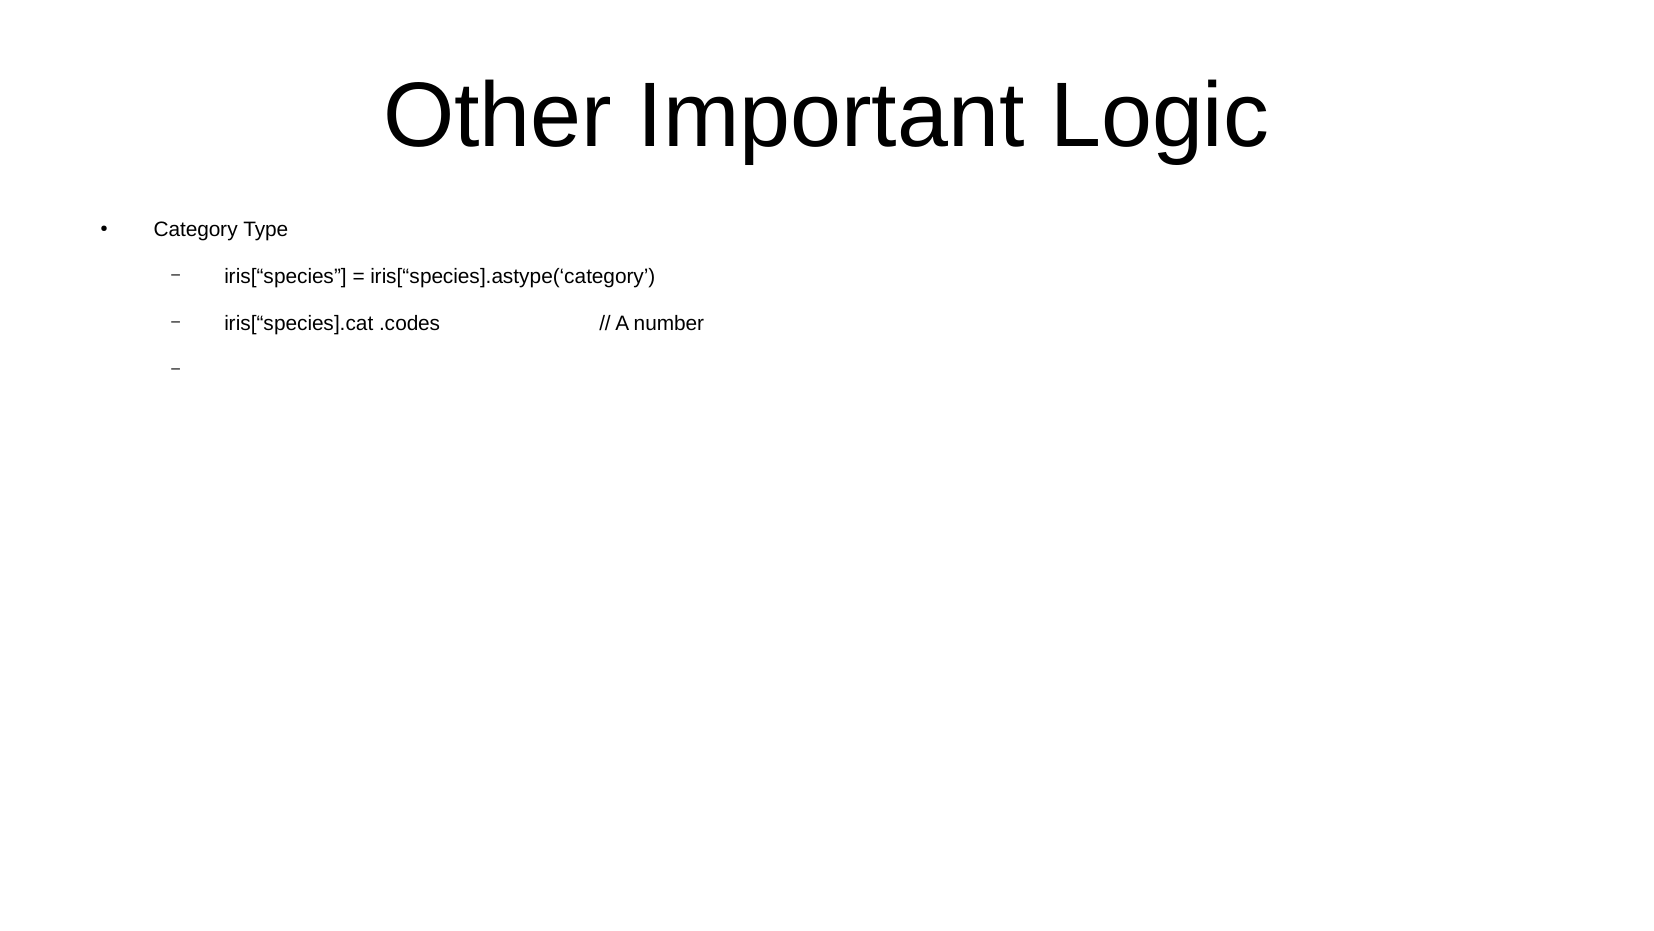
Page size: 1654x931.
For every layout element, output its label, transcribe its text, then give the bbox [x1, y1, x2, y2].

list Category Type iris[“species”] = iris[“species].astype(‘category’) iris[“species].cat .codes // A number [82, 217, 1621, 916]
title Other Important Logic [82, 37, 1571, 193]
